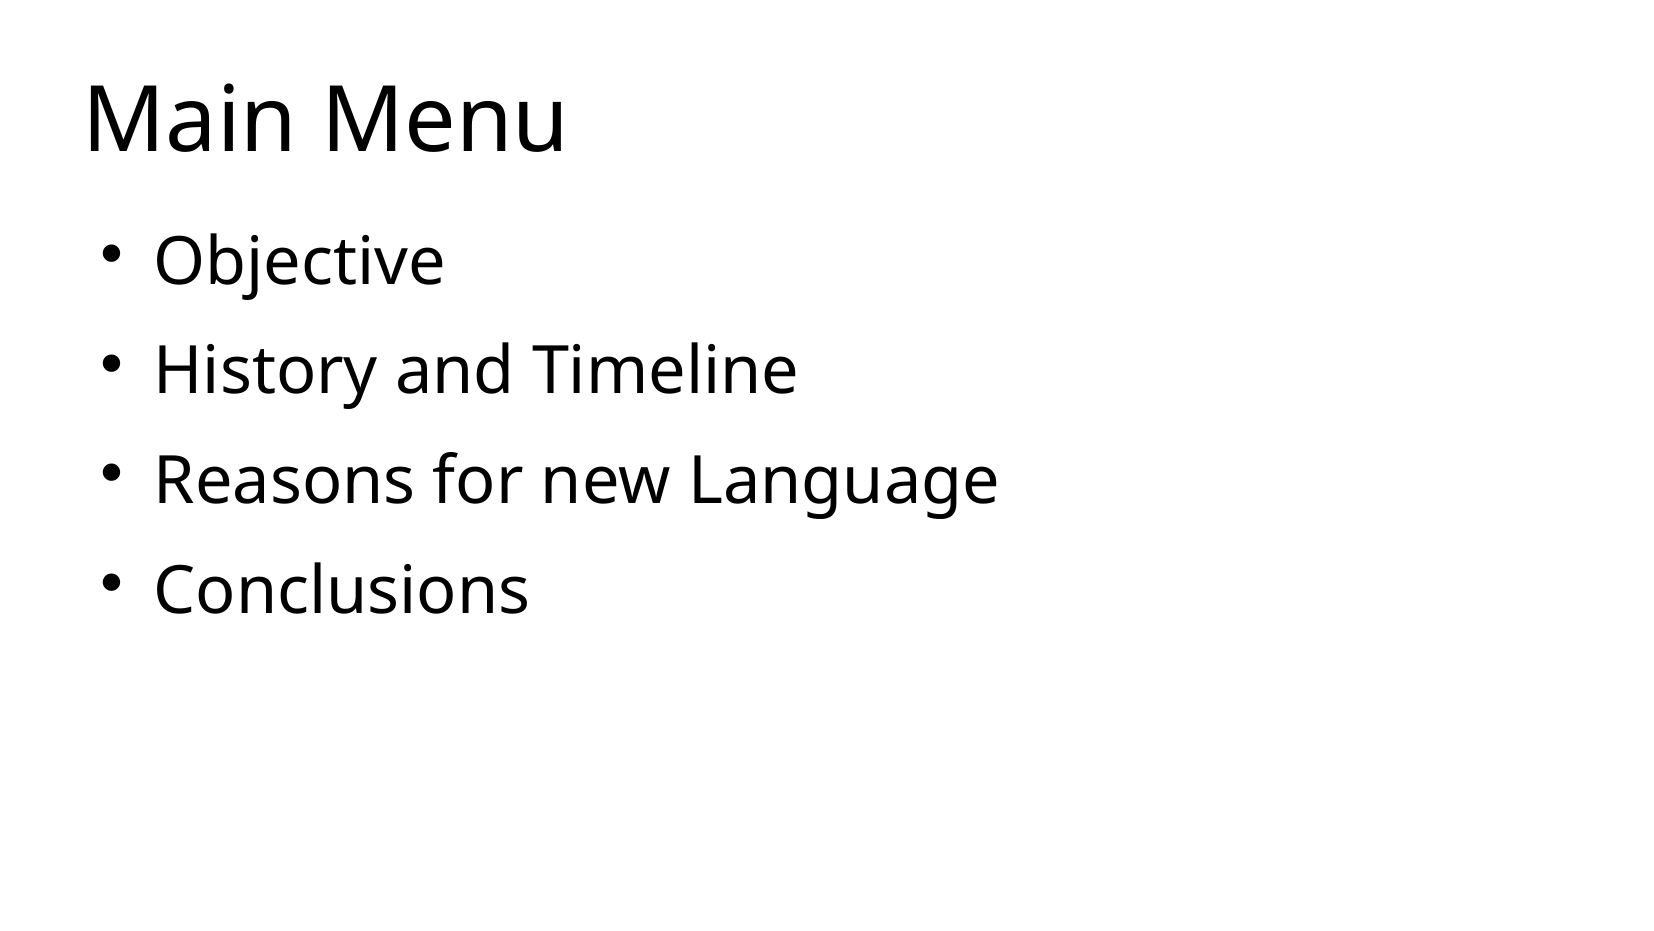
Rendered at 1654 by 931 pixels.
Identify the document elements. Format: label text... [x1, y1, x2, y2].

text_box Main Menu [82, 37, 1571, 193]
text_box Objective History and Timeline Reasons for new Language Conclusions [82, 217, 1571, 757]
